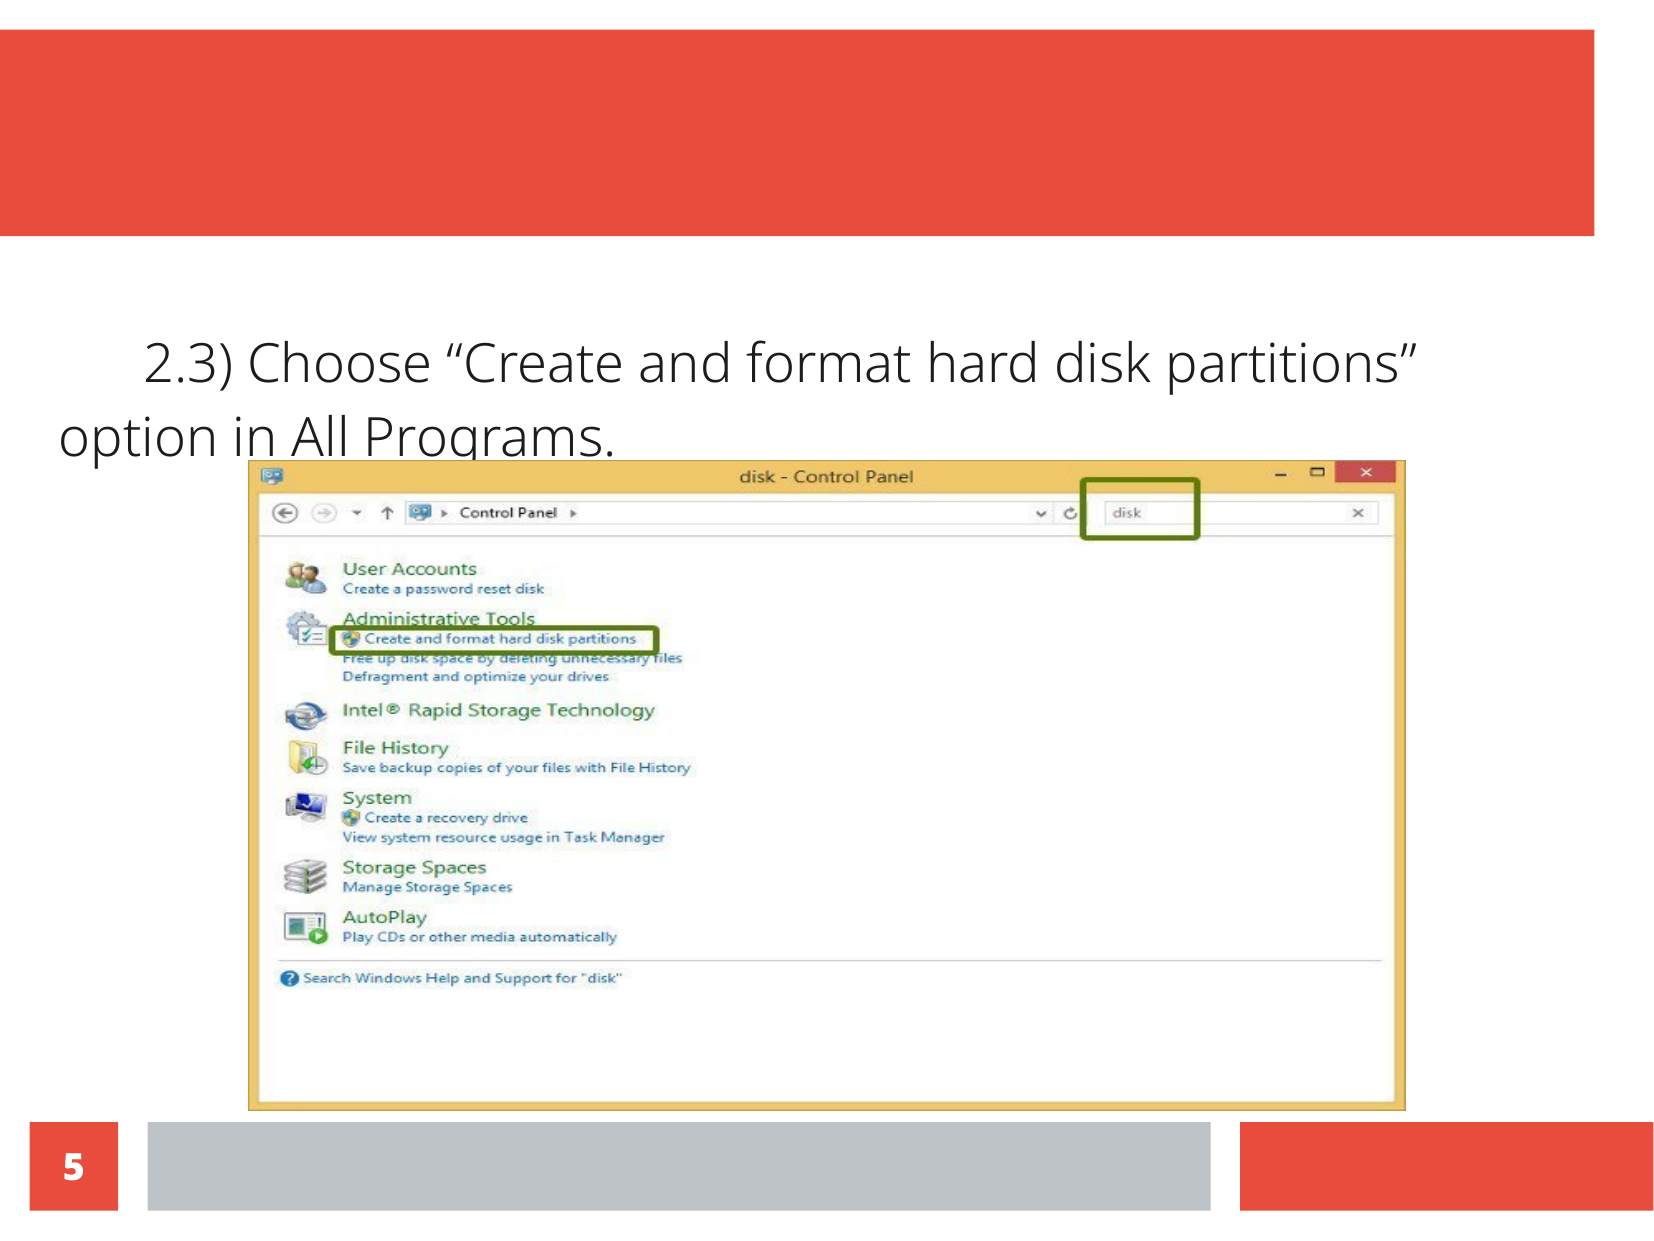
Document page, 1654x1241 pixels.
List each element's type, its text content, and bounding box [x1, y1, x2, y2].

picture [248, 460, 1406, 1111]
subtitle 2.3) Choose “Create and format hard disk partitions” option in All Programs. [59, 324, 1565, 1093]
